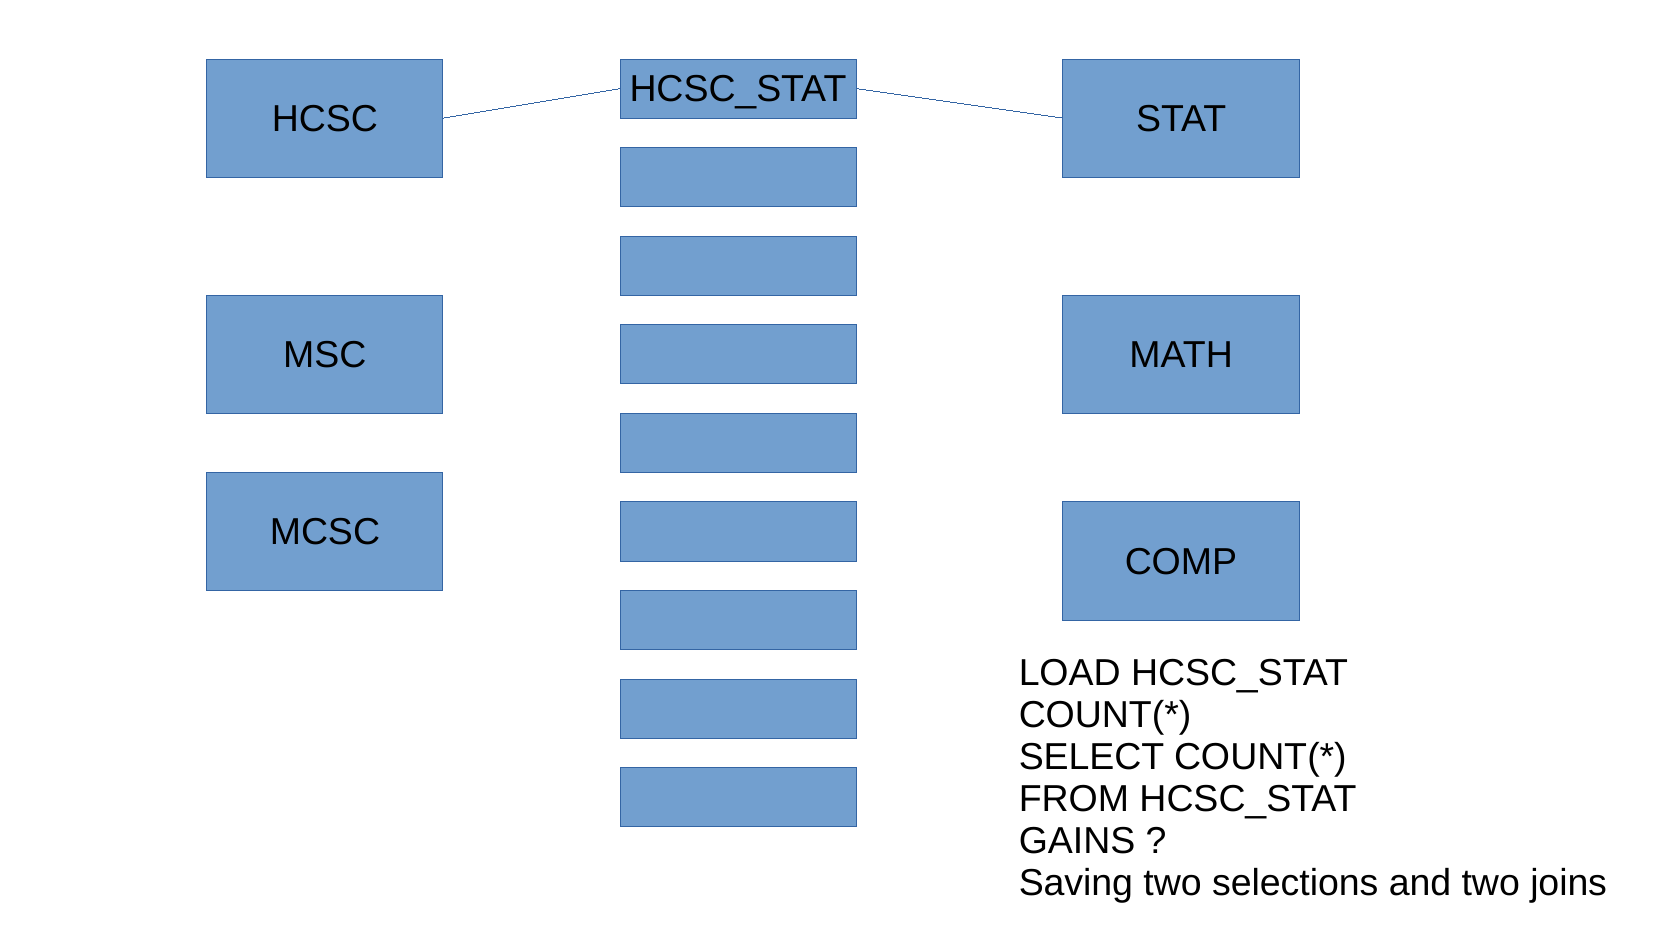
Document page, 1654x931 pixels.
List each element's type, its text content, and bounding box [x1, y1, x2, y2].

text_box [620, 767, 857, 827]
text_box [620, 679, 857, 739]
text_box HCSC [206, 59, 443, 178]
text_box MSC [206, 295, 443, 414]
text_box [620, 324, 857, 384]
text_box LOAD HCSC_STAT COUNT(*) SELECT COUNT(*) FROM HCSC_STAT GAINS ? Saving two selections and two joins [1003, 643, 1623, 911]
text_box COMP [1062, 501, 1300, 621]
text_box [620, 413, 857, 473]
text_box [620, 236, 857, 296]
text_box [620, 147, 857, 207]
text_box MATH [1062, 295, 1300, 414]
text_box [620, 501, 857, 562]
text_box STAT [1062, 59, 1300, 178]
text_box MCSC [206, 472, 443, 591]
text_box HCSC_STAT [620, 59, 857, 119]
text_box [620, 590, 857, 650]
